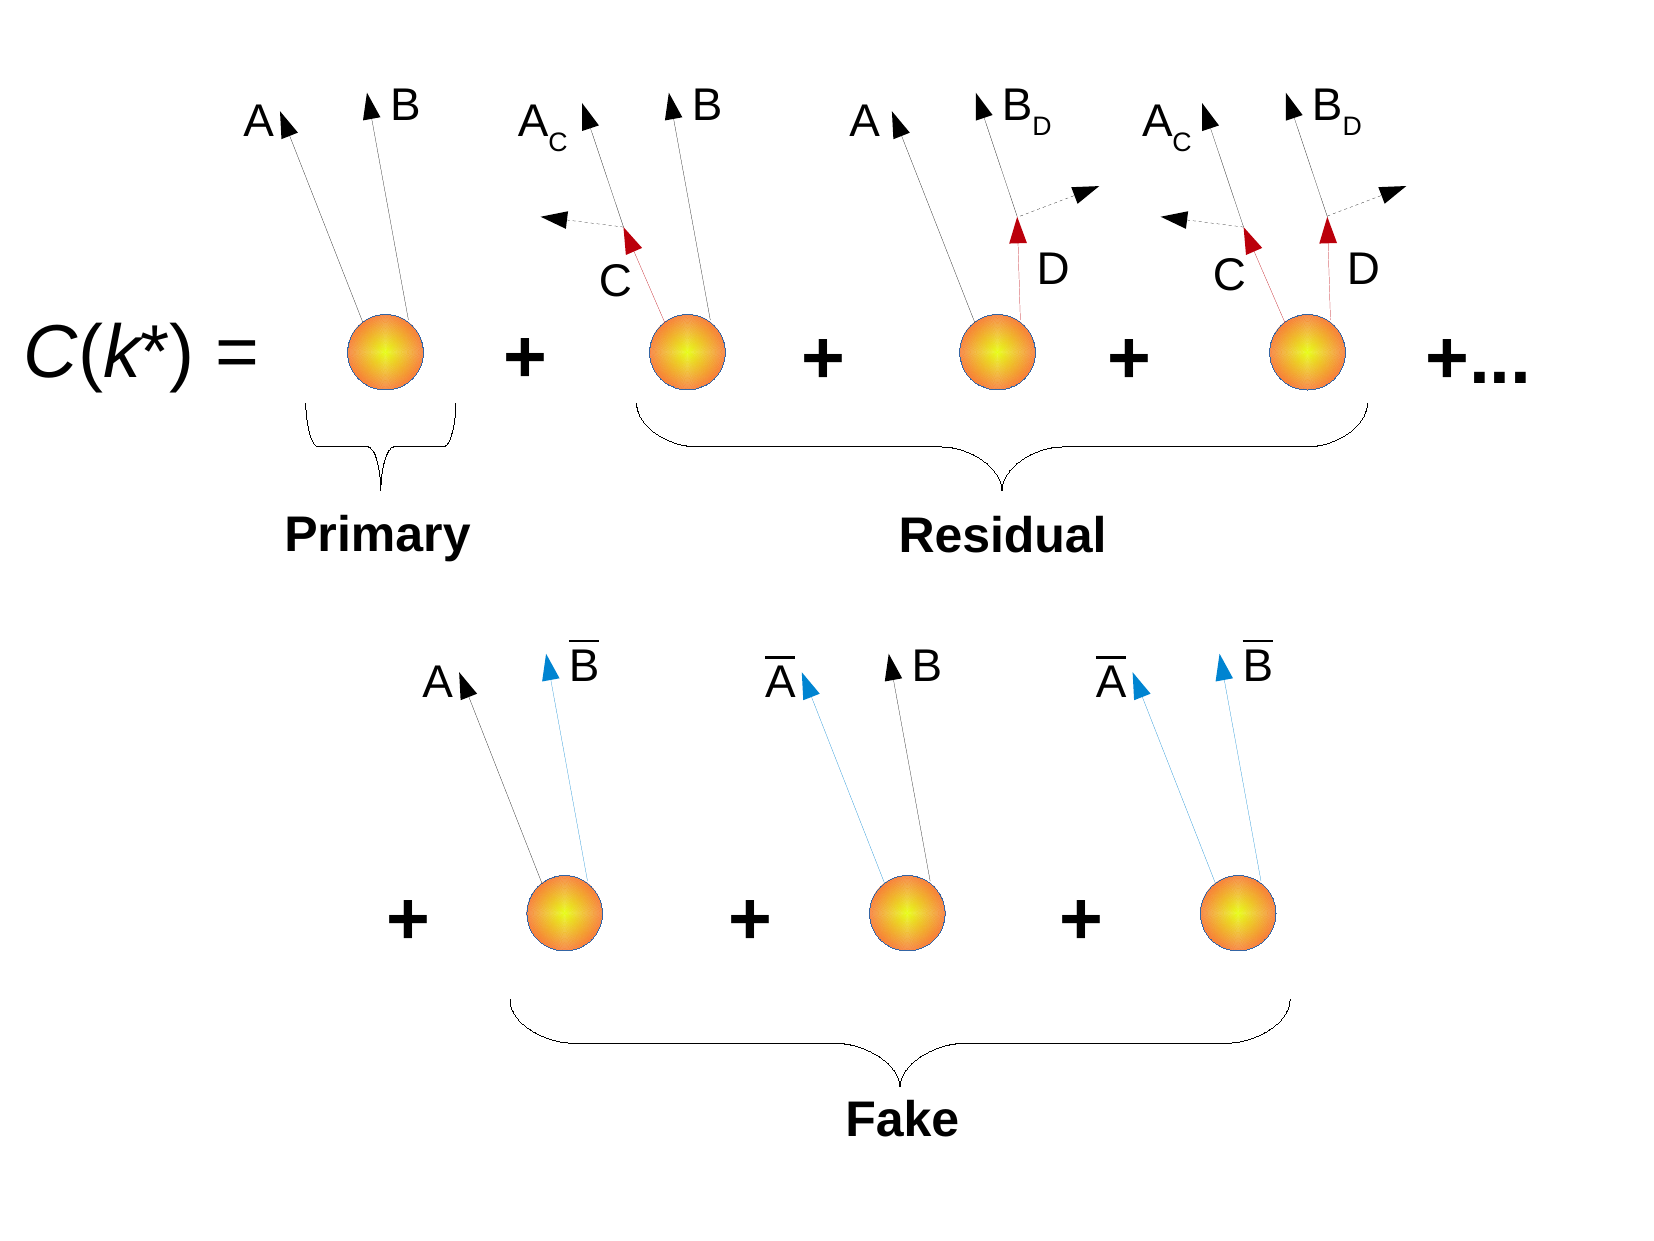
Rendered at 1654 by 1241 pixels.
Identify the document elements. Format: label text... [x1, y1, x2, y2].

text_box B [677, 71, 721, 143]
text_box BD [1297, 130, 1311, 172]
text_box B [1227, 632, 1272, 704]
text_box AC [503, 87, 591, 216]
text_box BD [1297, 71, 1404, 172]
text_box D [1332, 235, 1374, 308]
text_box C [583, 247, 626, 320]
text_box A [1081, 648, 1121, 720]
text_box C(k*) = [9, 302, 280, 412]
text_box + [786, 307, 841, 419]
text_box Fake [830, 1084, 977, 1174]
text_box BD [987, 71, 1074, 213]
text_box [959, 314, 1036, 390]
text_box + [488, 307, 544, 419]
text_box Residual [883, 499, 1124, 599]
text_box [649, 314, 726, 390]
text_box B [554, 632, 598, 704]
text_box AC [1127, 87, 1211, 172]
text_box BD [987, 130, 1015, 213]
text_box A [834, 87, 874, 159]
text_box A [750, 648, 790, 720]
text_box D [1021, 235, 1064, 307]
text_box [869, 875, 946, 951]
text_box [526, 875, 603, 951]
text_box + [371, 868, 426, 981]
text_box +... [1410, 307, 1602, 420]
text_box B [896, 632, 941, 704]
text_box + [1092, 307, 1147, 420]
text_box Primary [269, 499, 486, 599]
text_box C [1198, 241, 1240, 314]
text_box [1269, 314, 1346, 391]
text_box [347, 314, 424, 390]
text_box B [375, 71, 419, 143]
text_box + [714, 868, 769, 981]
text_box [1200, 875, 1277, 951]
text_box A [407, 648, 447, 720]
text_box + [1044, 868, 1100, 981]
text_box A [228, 87, 268, 159]
